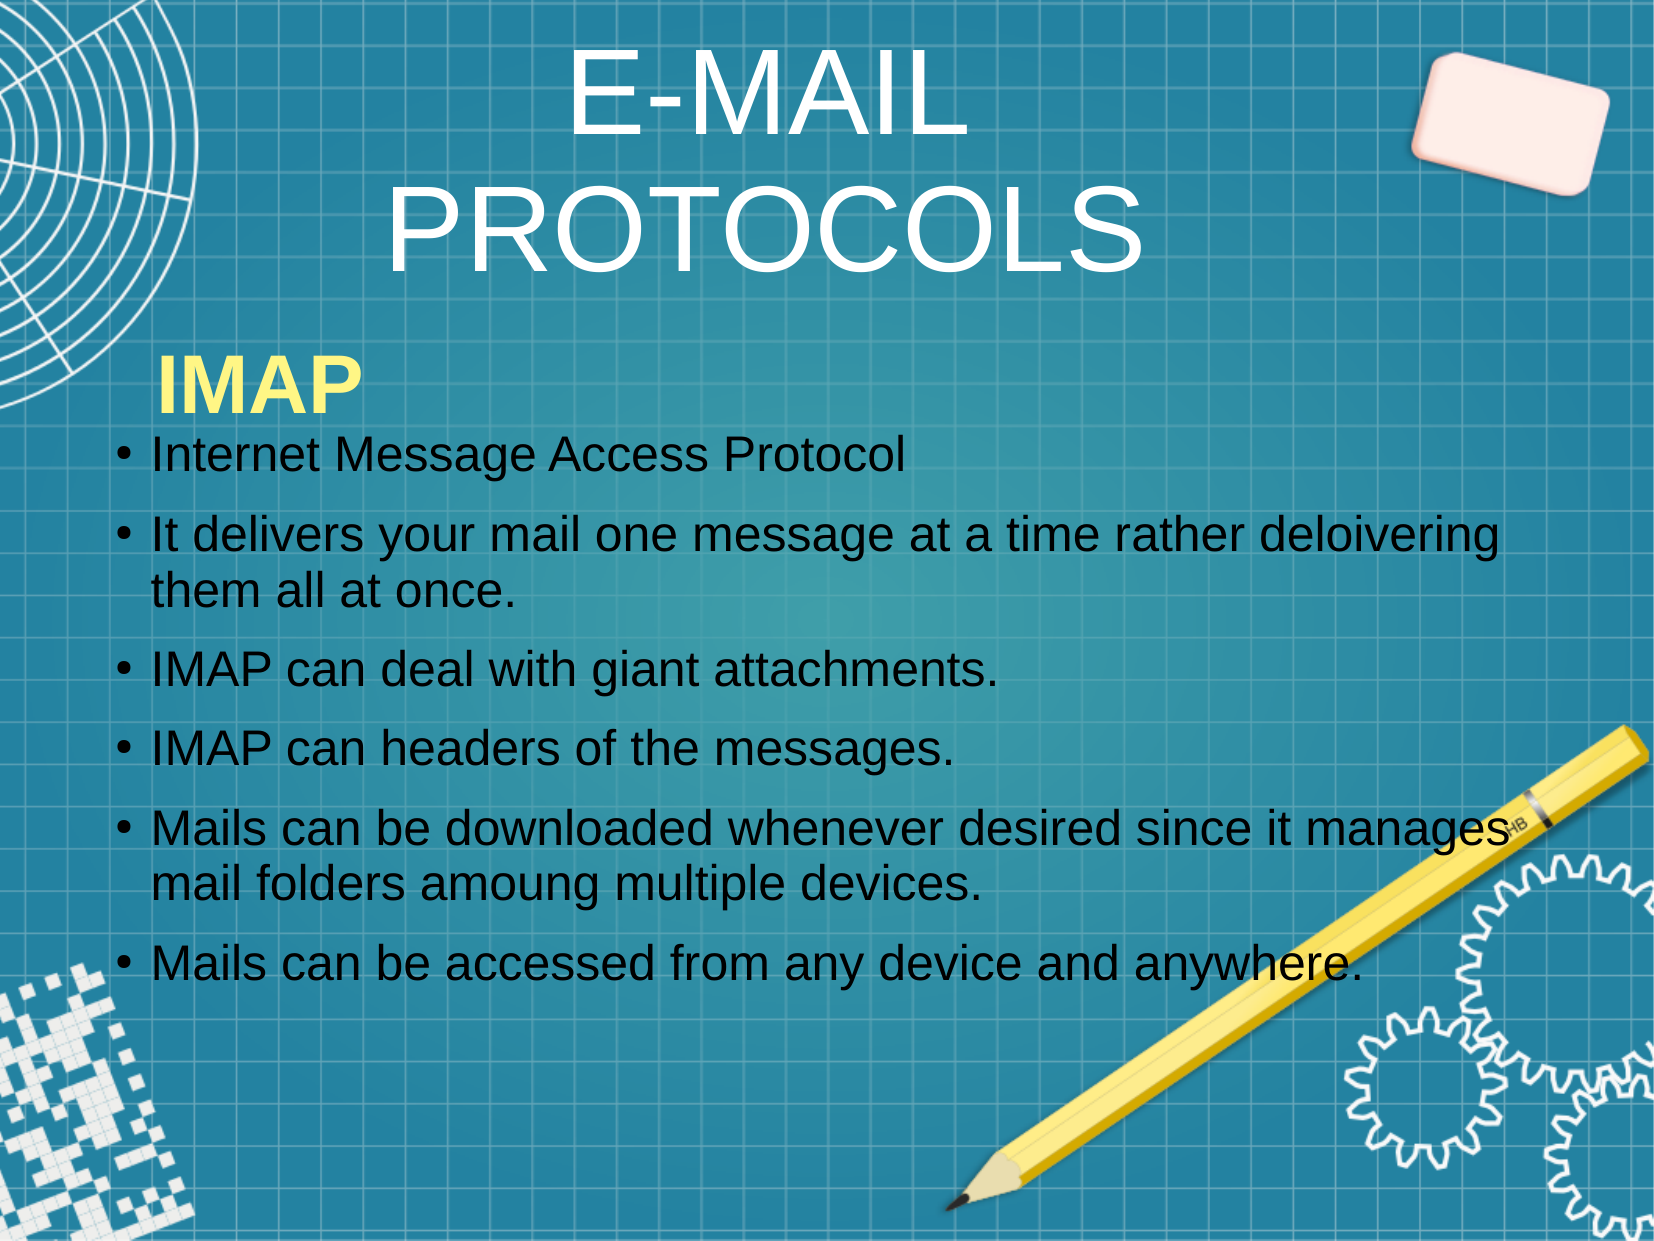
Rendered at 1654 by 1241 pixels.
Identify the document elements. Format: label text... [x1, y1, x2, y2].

title E-MAIL PROTOCOLS [174, 45, 1357, 276]
picture [0, 0, 1654, 1241]
text_box IMAP [141, 330, 709, 424]
text_box Internet Message Access Protocol It delivers your mail one message at a time rather deloivering them all at once. IMAP can deal with giant attachments. IMAP can headers of the messages. Mails can be downloaded whenever desired since it manages mail folders amoung multiple devices. Mails can be accessed from any device and anywhere. [100, 419, 1589, 1092]
